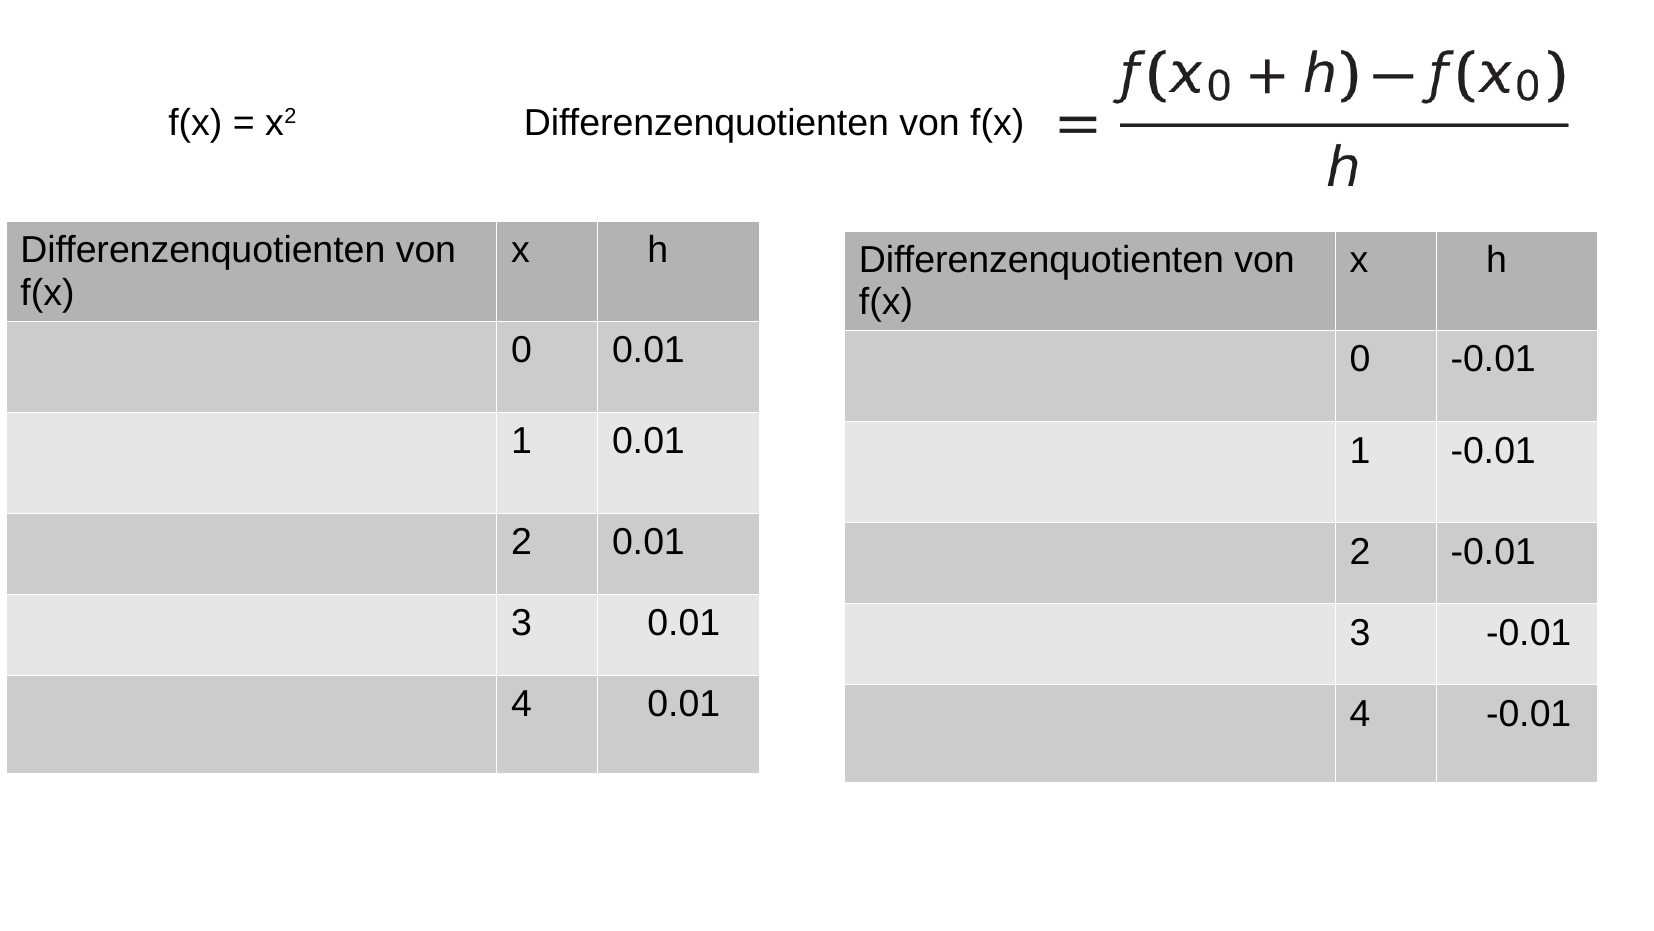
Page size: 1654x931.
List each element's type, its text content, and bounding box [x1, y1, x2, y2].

table_cell 0.01 [598, 676, 759, 773]
table_cell 1 [497, 413, 597, 513]
table_cell 0.01 [598, 413, 759, 513]
table_cell [845, 604, 1335, 684]
table_cell [7, 595, 496, 675]
table_cell [7, 413, 496, 513]
table_cell [845, 523, 1335, 603]
table_cell 3 [497, 595, 597, 675]
table_cell 0.01 [598, 514, 759, 594]
table_header h [598, 222, 759, 321]
table_cell 0 [497, 322, 597, 412]
table_cell [845, 685, 1335, 782]
table_header h [1437, 232, 1597, 330]
table_cell [7, 676, 496, 773]
table_cell 2 [1336, 523, 1436, 603]
table_cell -0.01 [1437, 331, 1597, 421]
table_cell 4 [497, 676, 597, 773]
table_cell 0.01 [598, 322, 759, 412]
table_header x [497, 222, 597, 321]
table_cell [7, 514, 496, 594]
table_cell 0.01 [598, 595, 759, 675]
text_box Differenzenquotienten von f(x) [509, 94, 1040, 152]
table_cell 2 [497, 514, 597, 594]
table_header x [1336, 232, 1436, 330]
table_header Differenzenquotienten von f(x) [7, 222, 496, 321]
table_cell [845, 422, 1335, 522]
table_header Differenzenquotienten von f(x) [845, 232, 1335, 330]
table_cell 3 [1336, 604, 1436, 684]
table_cell -0.01 [1437, 604, 1597, 684]
table_cell -0.01 [1437, 422, 1597, 522]
table_cell [7, 322, 496, 412]
text_box f(x) = x2 [153, 94, 355, 152]
table_cell -0.01 [1437, 523, 1597, 603]
table_cell [845, 331, 1335, 421]
picture [1051, 46, 1571, 189]
table_cell 0 [1336, 331, 1436, 421]
table_cell -0.01 [1437, 685, 1597, 782]
table_cell 1 [1336, 422, 1436, 522]
table_cell 4 [1336, 685, 1436, 782]
